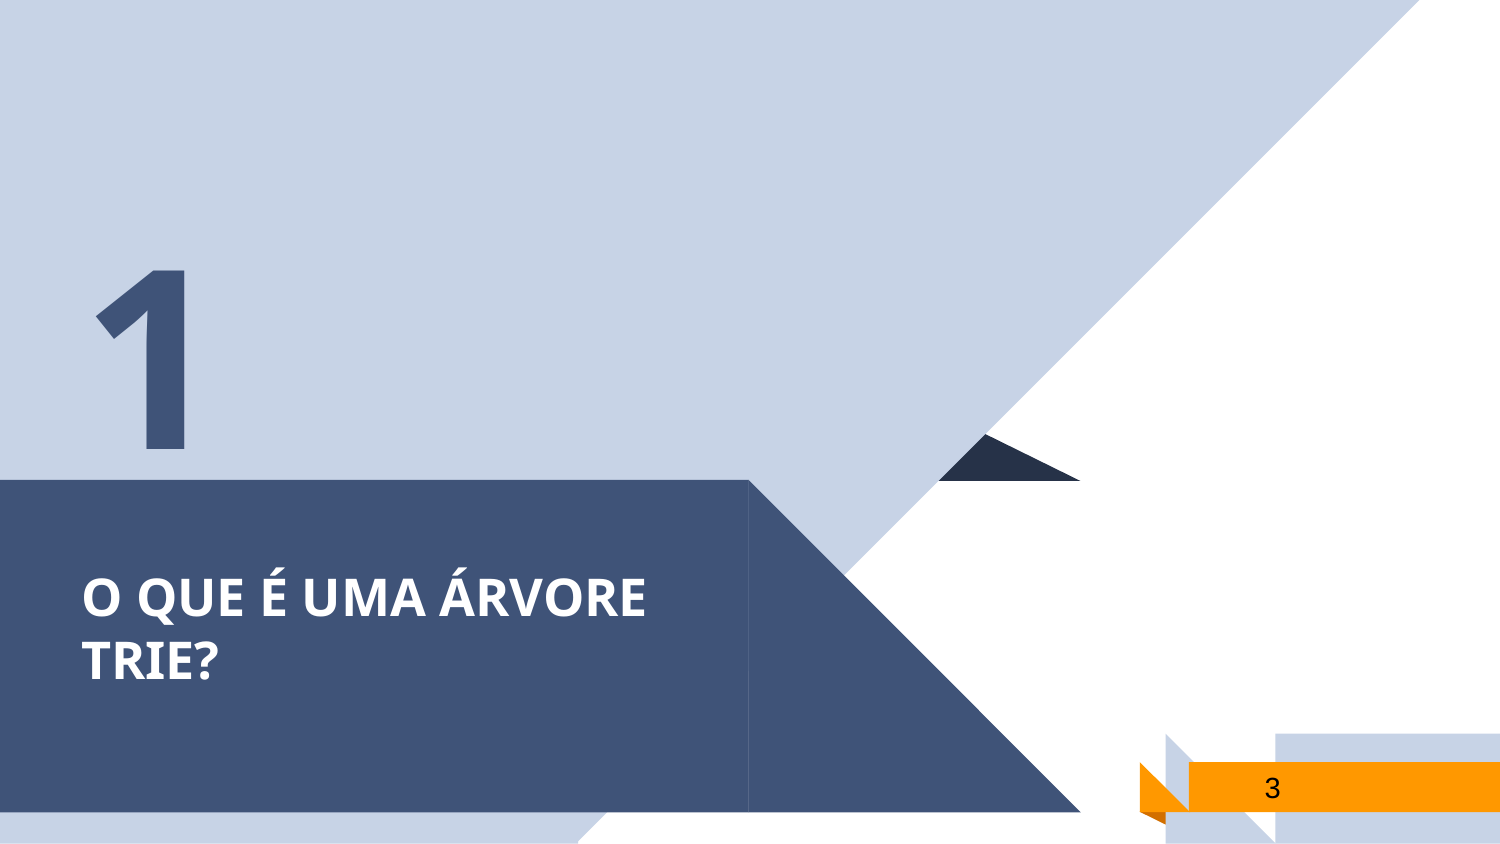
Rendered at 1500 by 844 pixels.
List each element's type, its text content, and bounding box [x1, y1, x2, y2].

text_box 1 [66, 0, 424, 515]
title O QUE É UMA ÁRVORE TRIE? [66, 514, 738, 705]
slide_number <number> [1249, 760, 1494, 813]
